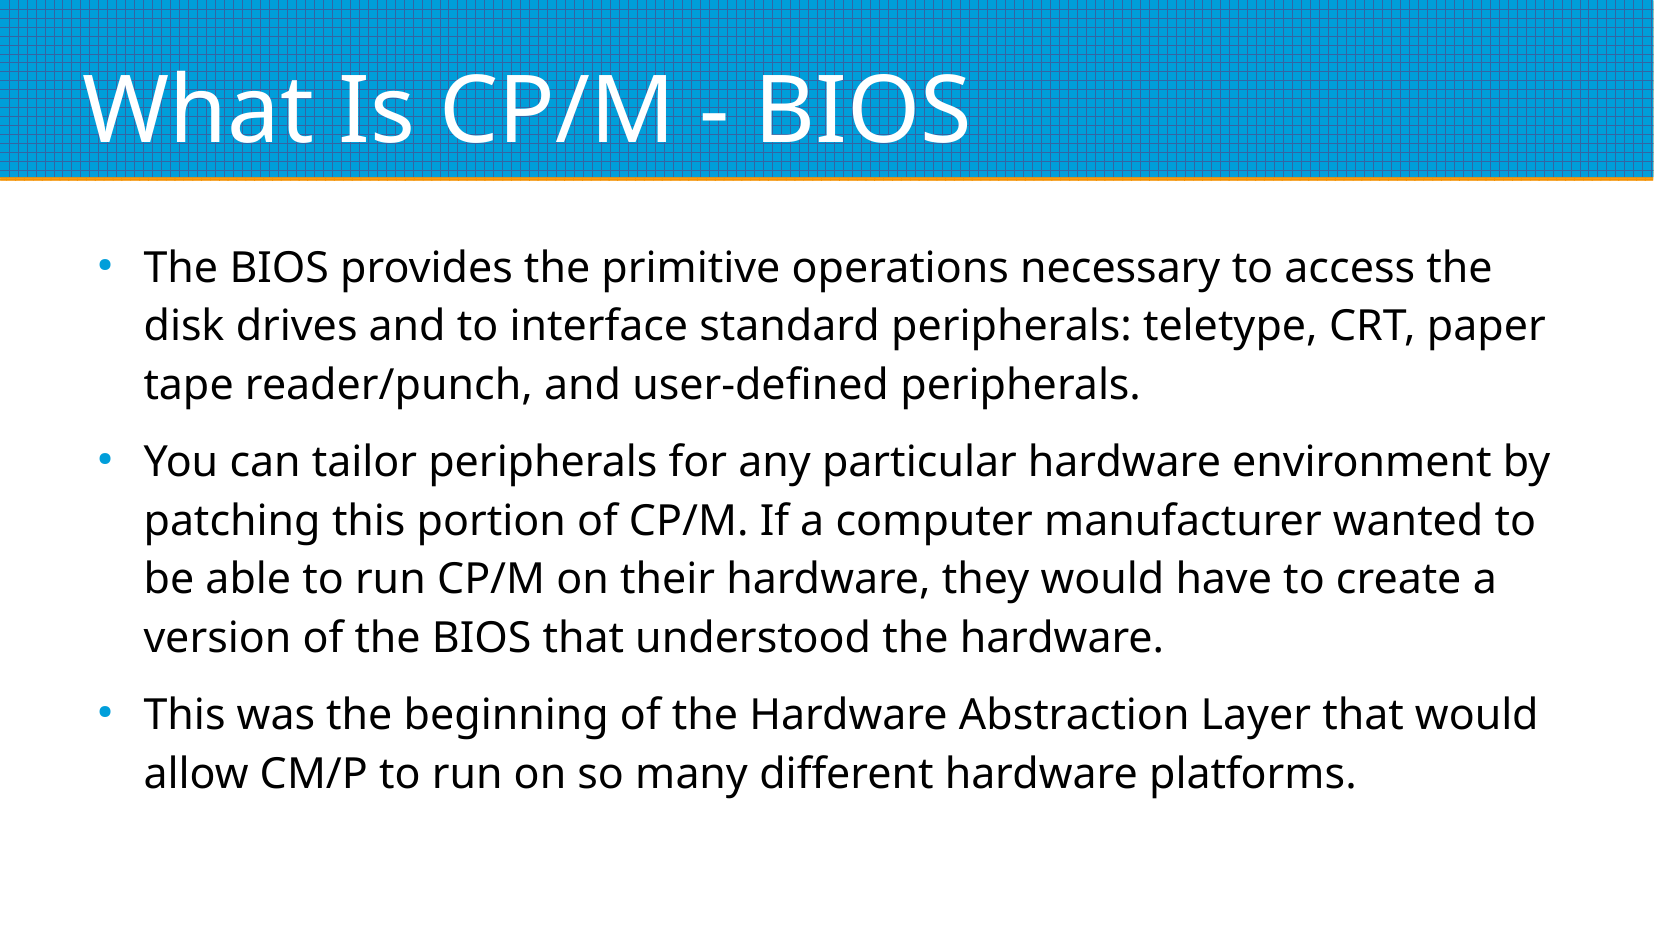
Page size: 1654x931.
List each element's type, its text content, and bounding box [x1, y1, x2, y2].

list The BIOS provides the primitive operations necessary to access the disk drives and to interface standard peripherals: teletype, CRT, paper tape reader/punch, and user-defined peripherals. You can tailor peripherals for any particular hardware environment by patching this portion of CP/M. If a computer manufacturer wanted to be able to run CP/M on their hardware, they would have to create a version of the BIOS that understood the hardware. This was the beginning of the Hardware Abstraction Layer that would allow CM/P to run on so many different hardware platforms. [82, 236, 1563, 811]
title What Is CP/M - BIOS [82, 14, 1571, 171]
